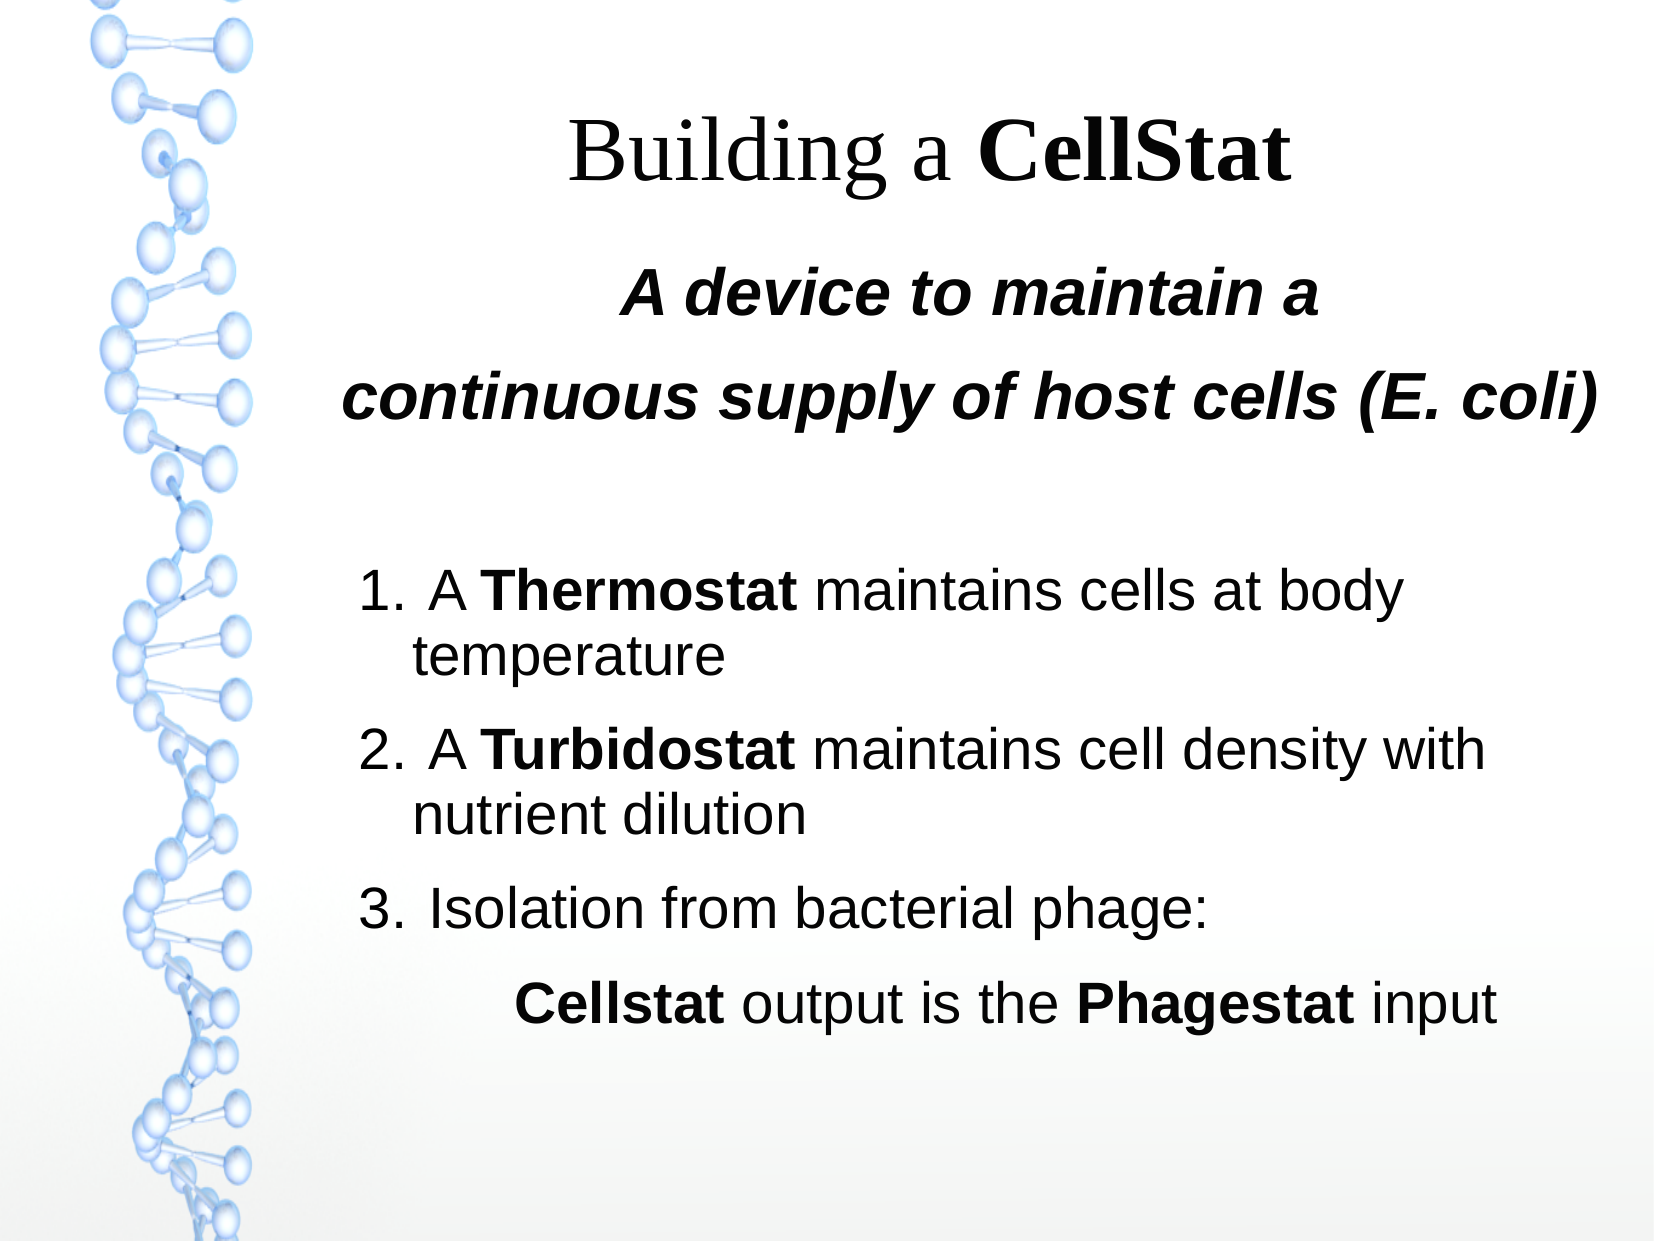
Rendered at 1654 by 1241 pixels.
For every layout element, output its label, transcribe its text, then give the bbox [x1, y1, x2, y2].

list A device to maintain a continuous supply of host cells (E. coli) A Thermostat maintains cells at body temperature A Turbidostat maintains cell density with nutrient dilution Isolation from bacterial phage: Cellstat output is the Phagestat input [285, 251, 1654, 1216]
picture [0, 0, 1654, 1241]
title Building a CellStat [265, 47, 1595, 252]
